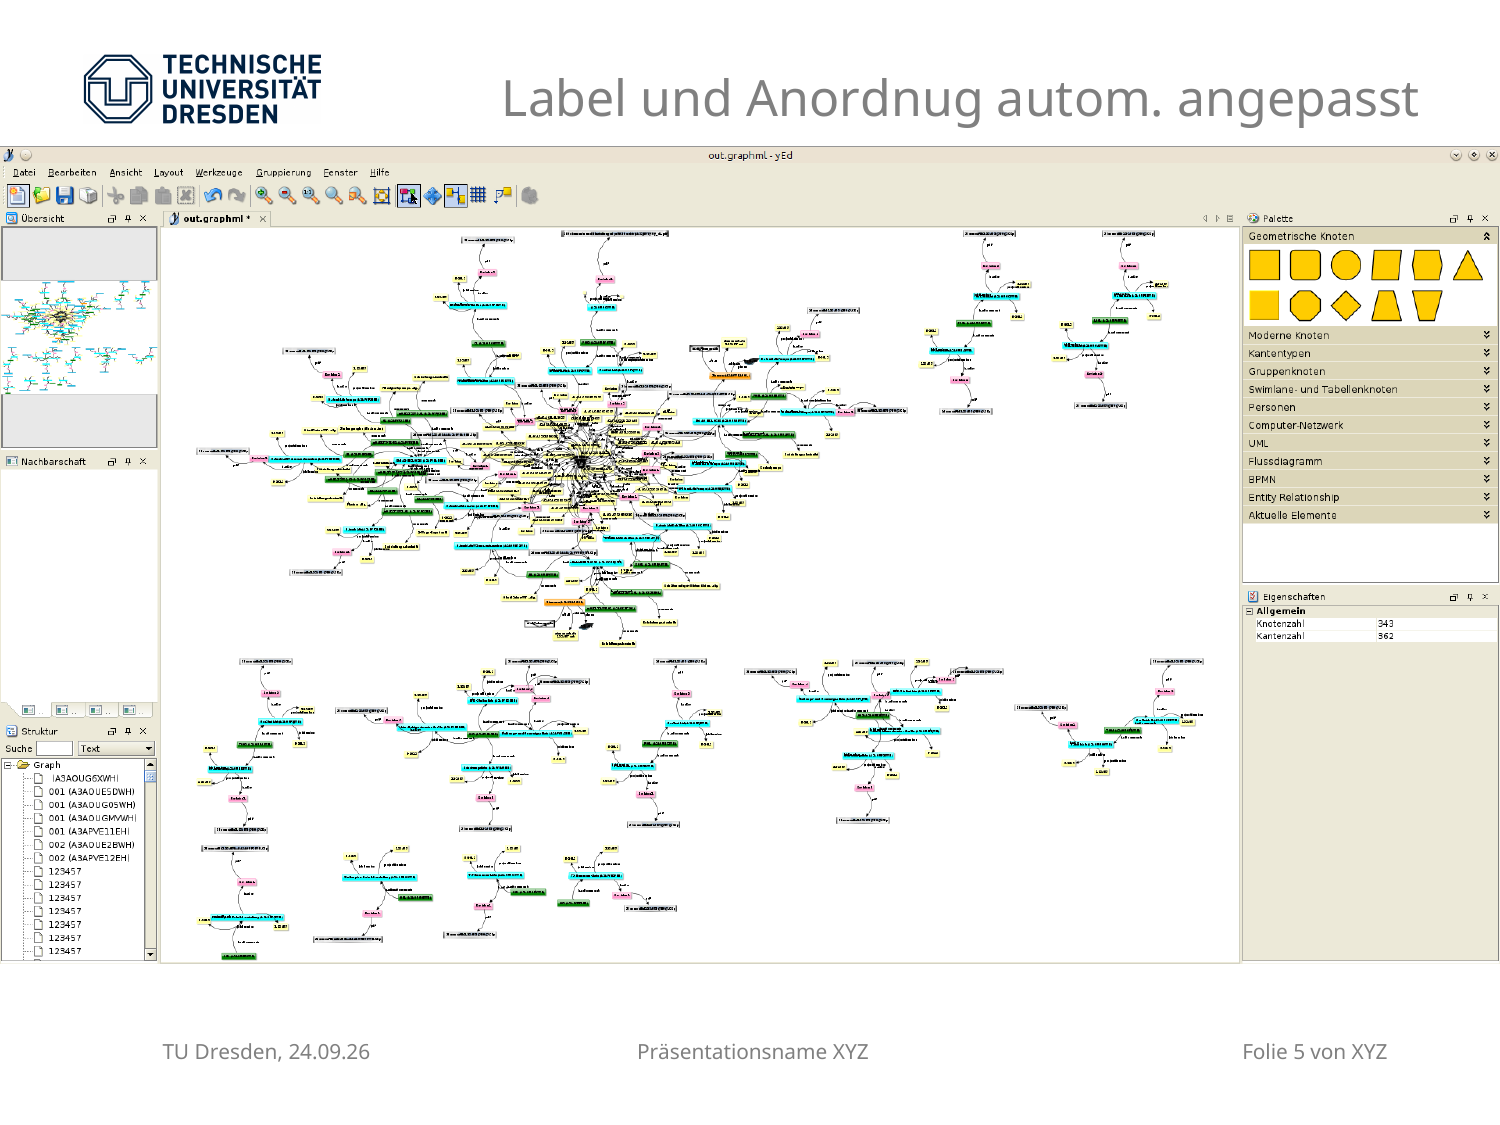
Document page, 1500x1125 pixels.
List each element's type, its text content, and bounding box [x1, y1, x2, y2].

picture [0, 147, 1500, 964]
title Label und Anordnug autom. angepasst [501, 59, 1500, 136]
picture [83, 54, 321, 124]
